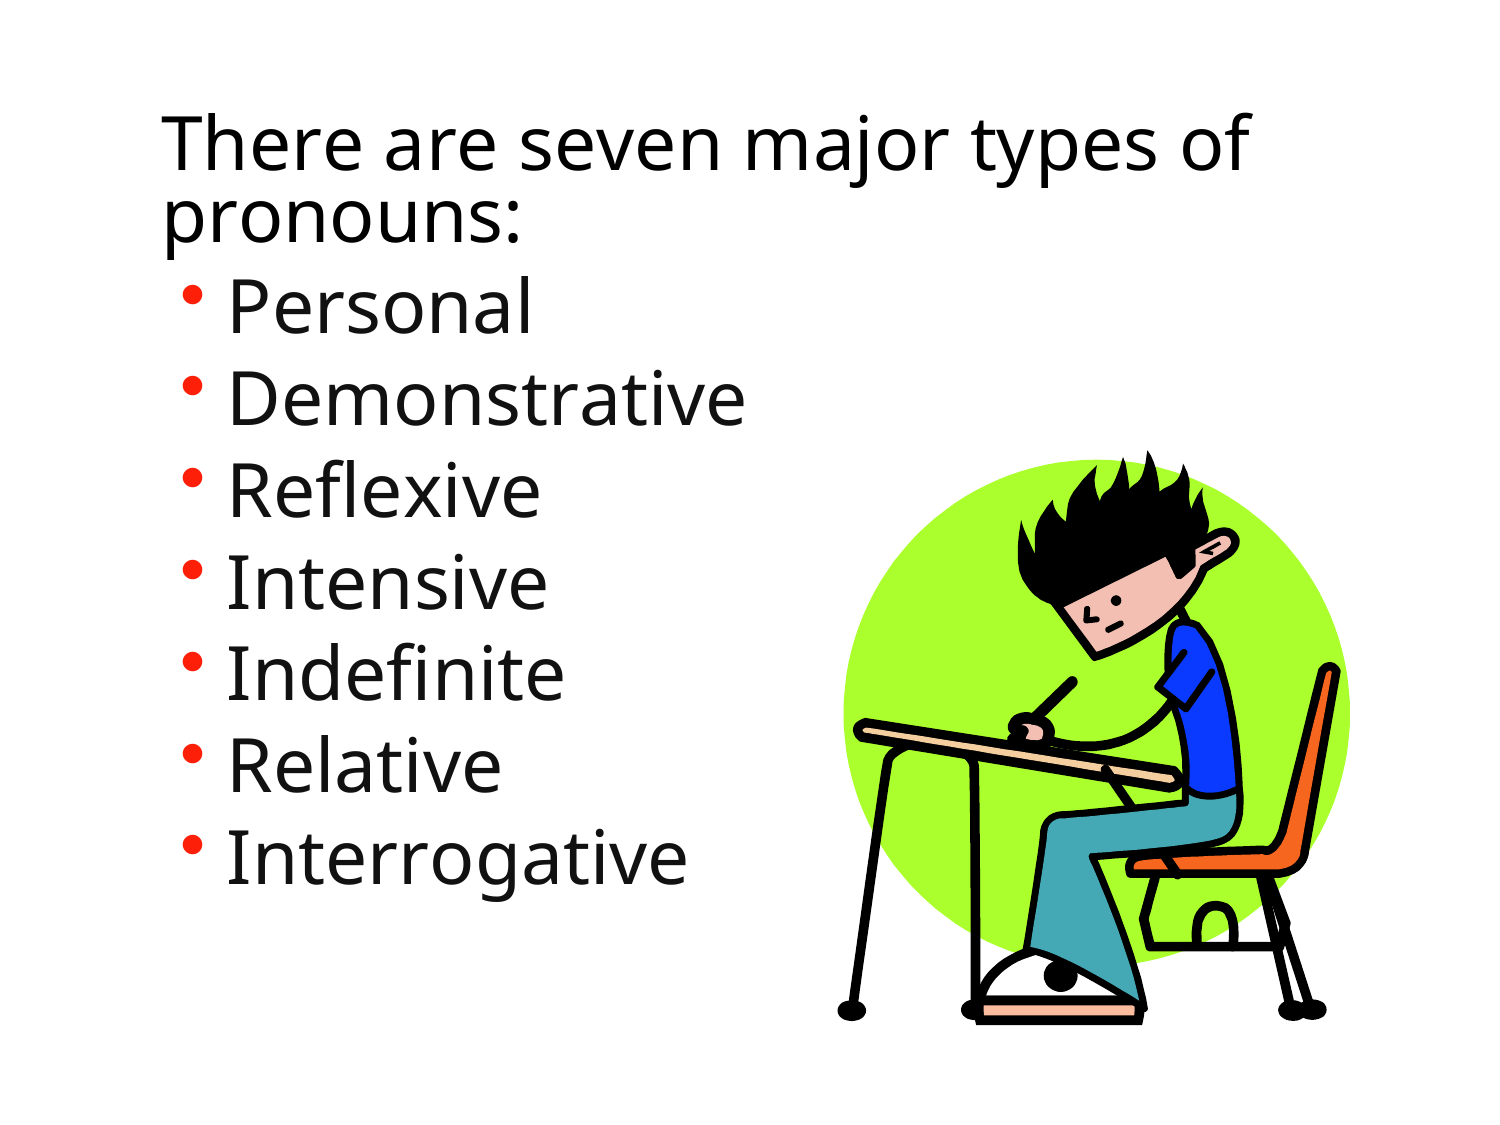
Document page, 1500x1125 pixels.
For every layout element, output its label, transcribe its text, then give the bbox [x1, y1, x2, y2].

text_box Pronouns [87, 24, 1363, 265]
text_box There are seven major types of pronouns: Personal Demonstrative Reflexive Intensive Indefinite Relative Interrogative [90, 104, 1488, 1125]
picture [837, 450, 1351, 1026]
